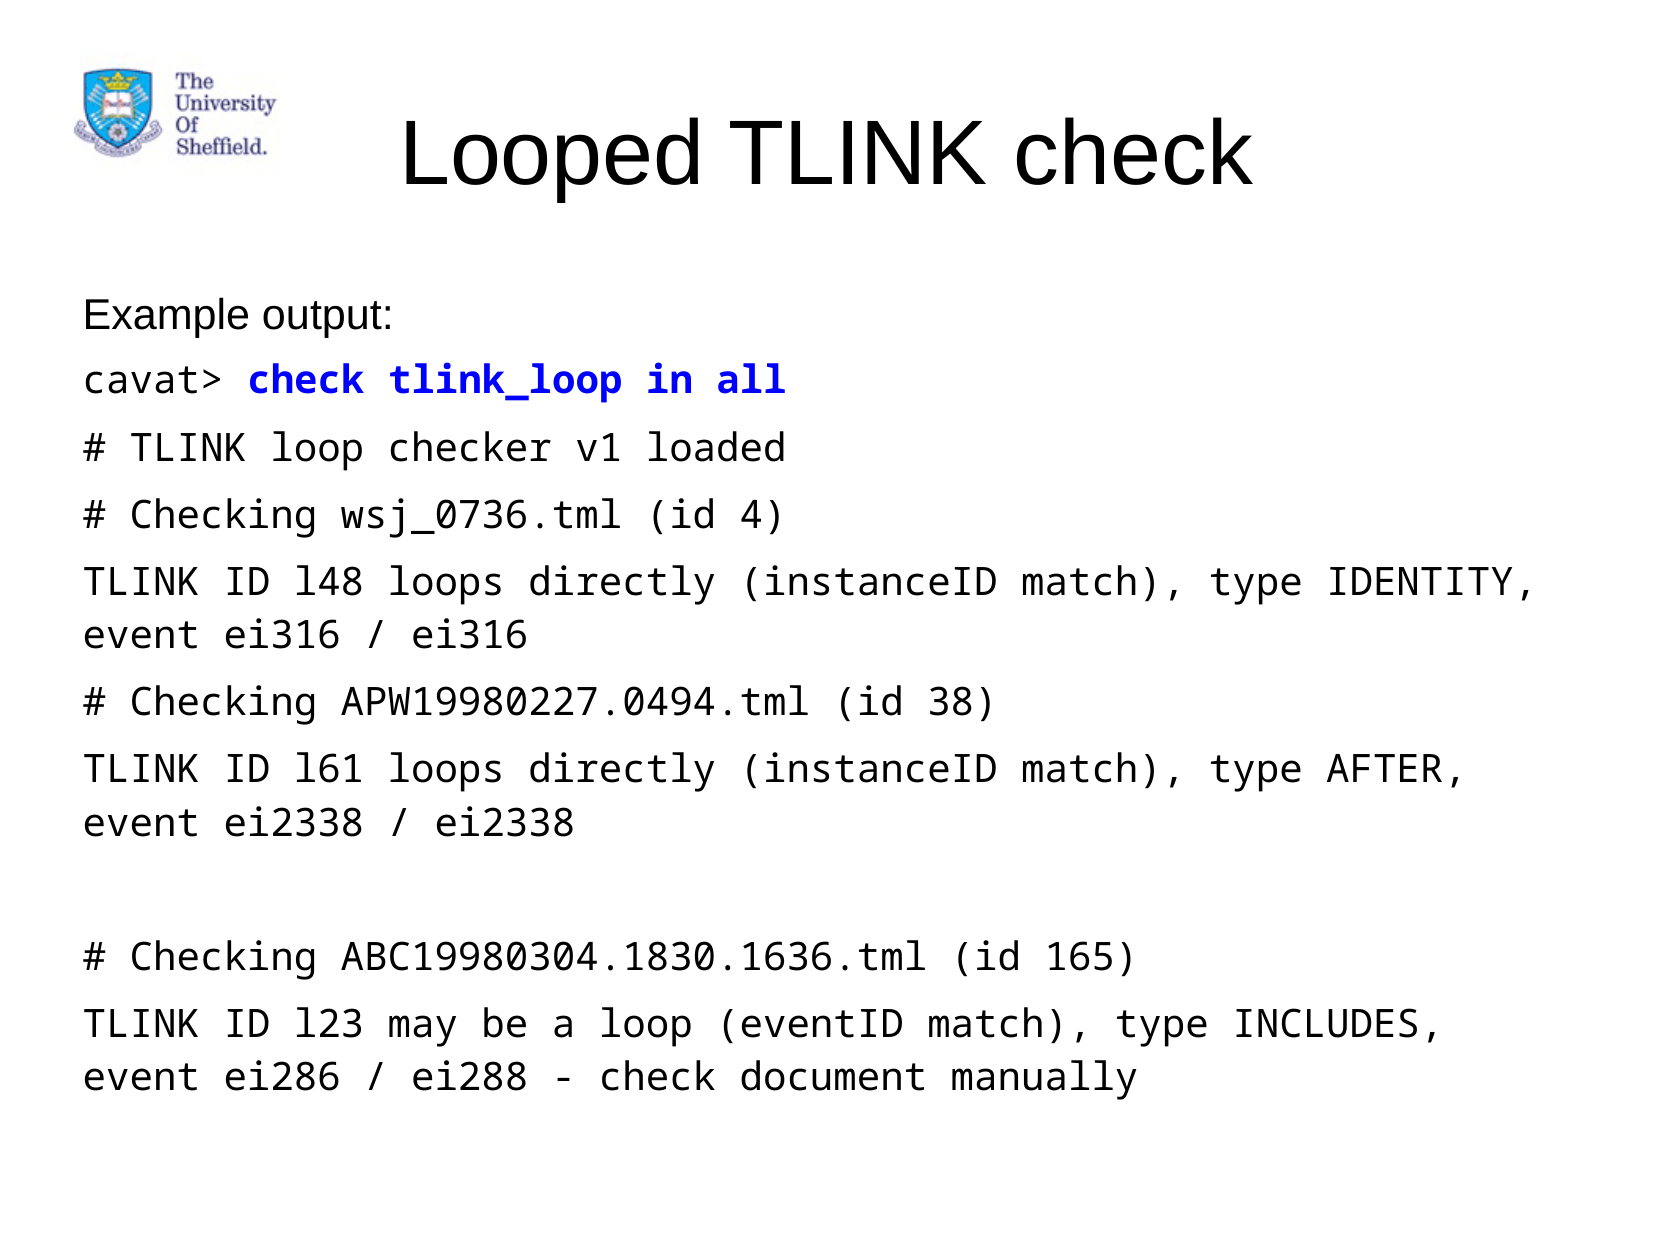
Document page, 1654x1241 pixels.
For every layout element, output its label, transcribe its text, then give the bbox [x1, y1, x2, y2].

picture [29, 52, 366, 178]
list Example output: cavat> check tlink_loop in all # TLINK loop checker v1 loaded # Checking wsj_0736.tml (id 4) TLINK ID l48 loops directly (instanceID match), type IDENTITY, event ei316 / ei316 # Checking APW19980227.0494.tml (id 38) TLINK ID l61 loops directly (instanceID match), type AFTER, event ei2338 / ei2338 # Checking ABC19980304.1830.1636.tml (id 165) TLINK ID l23 may be a loop (eventID match), type INCLUDES, event ei286 / ei288 - check document manually [82, 290, 1571, 1109]
title Looped TLINK check [82, 39, 1571, 267]
